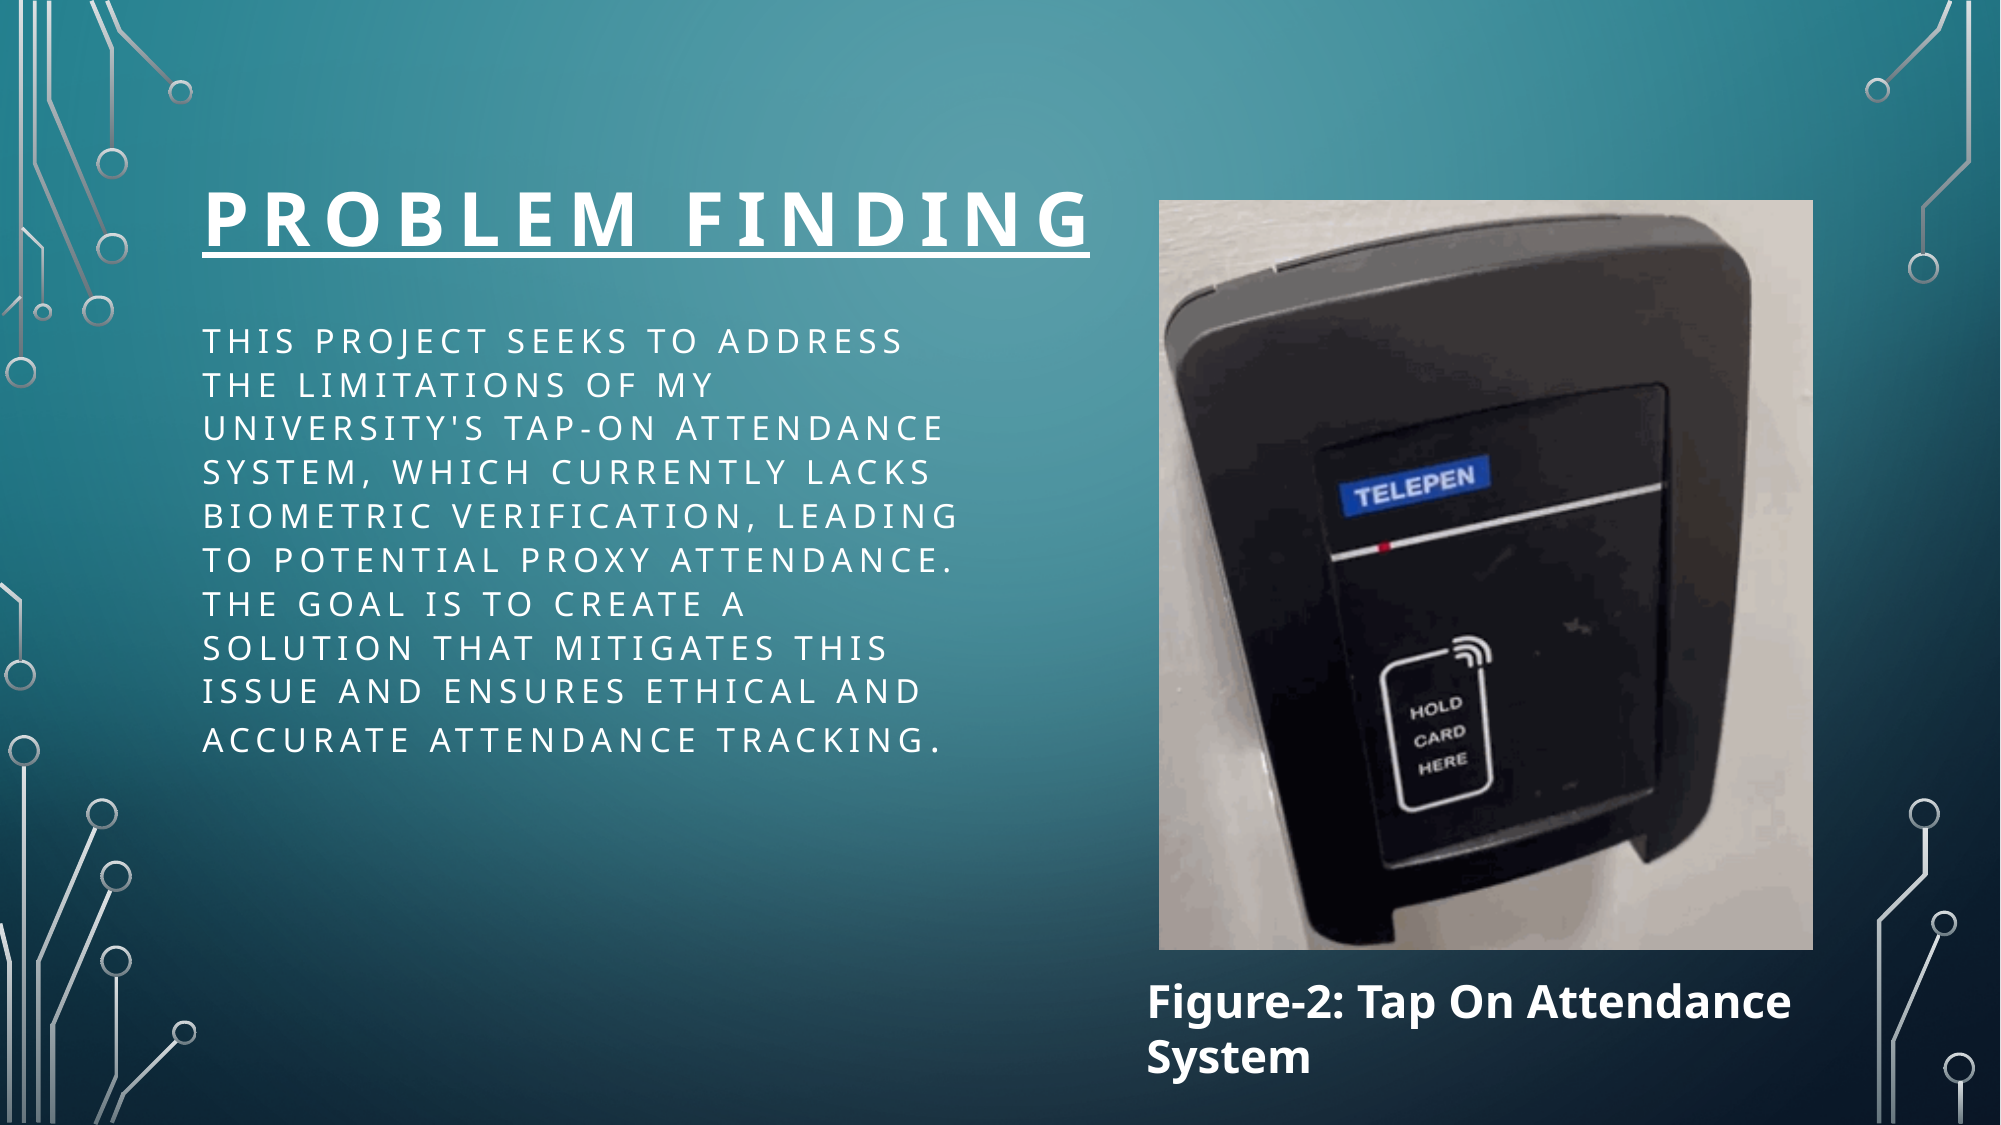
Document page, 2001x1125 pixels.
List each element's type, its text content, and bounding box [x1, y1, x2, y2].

text_box Figure-2: Tap On Attendance System [1131, 965, 1923, 1082]
title Problem finding [187, 101, 1813, 344]
picture [1159, 200, 1813, 951]
list This project seeks to address the limitations of my university's tap-on attendance system, which currently lacks biometric verification, leading to potential proxy attendance. The goal is to create a solution that mitigates this issue and ensures ethical and accurate attendance tracking. [187, 308, 988, 890]
